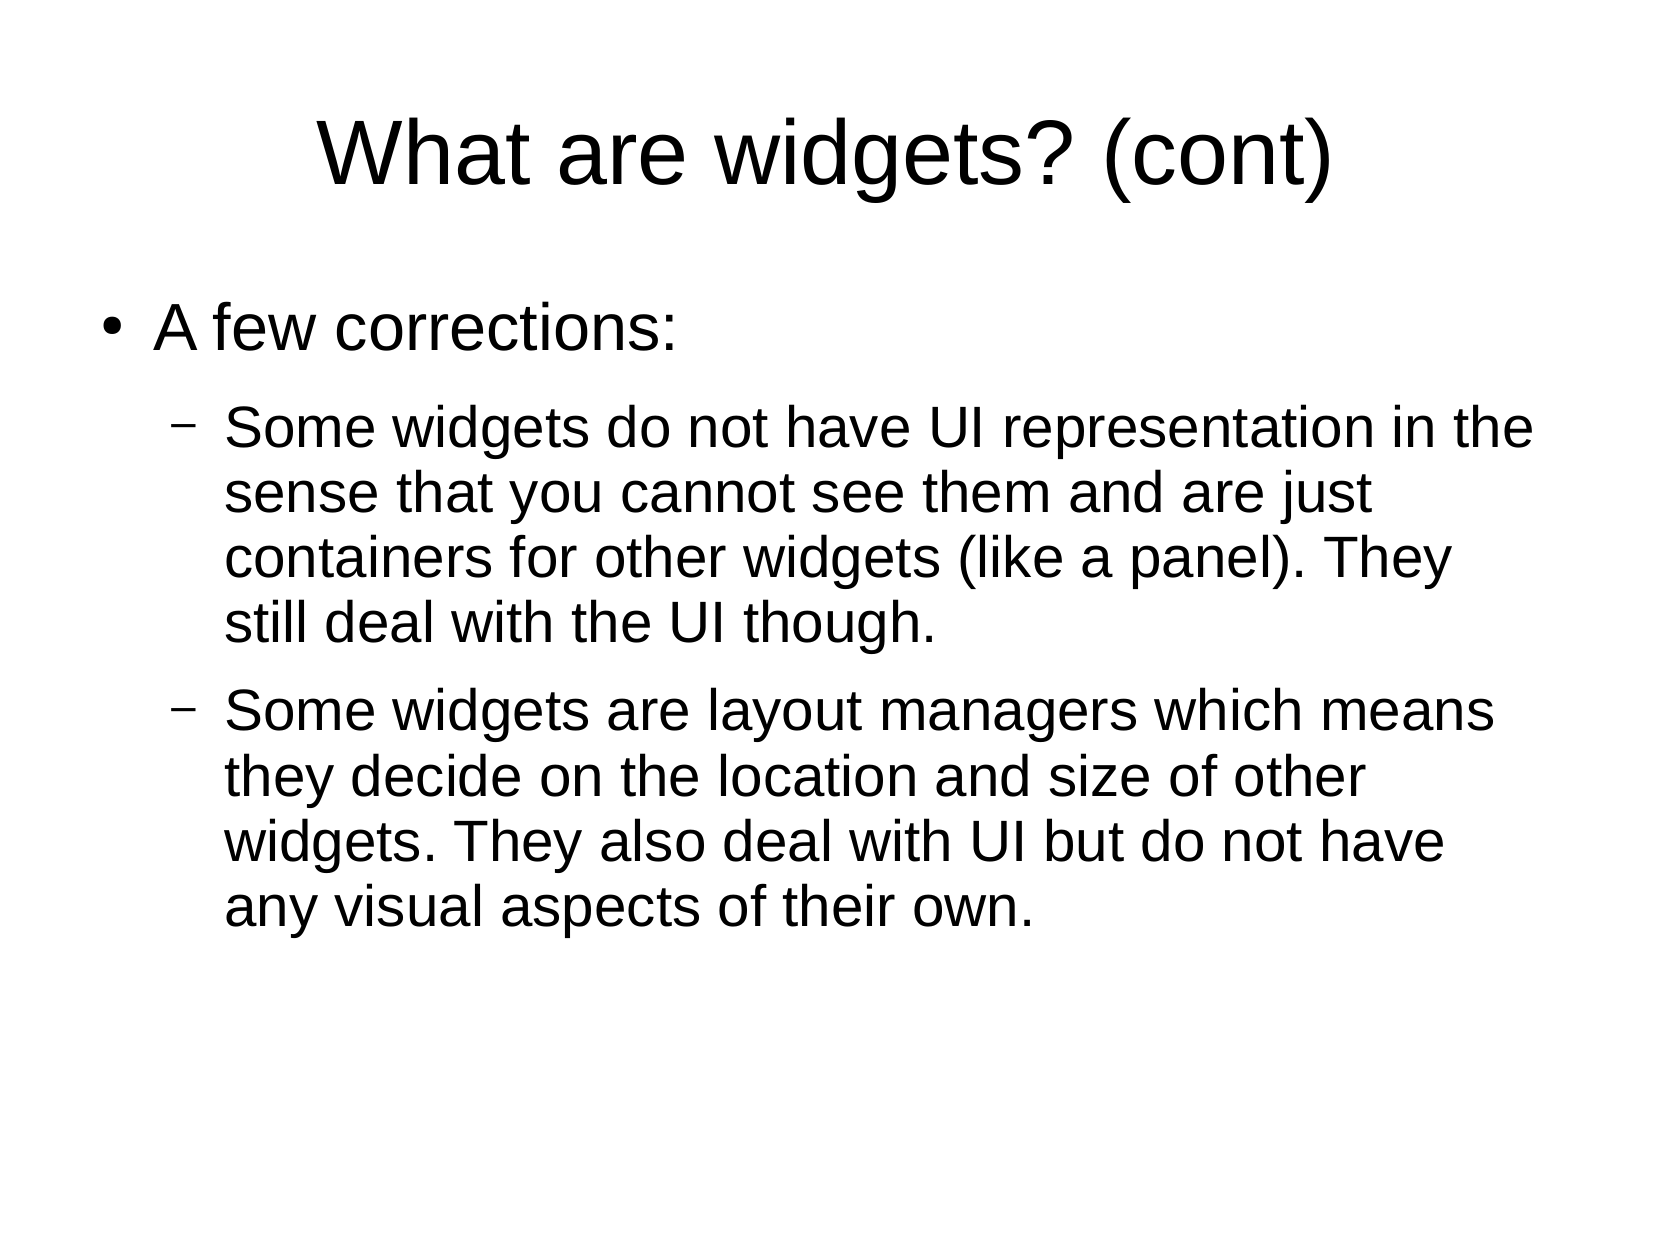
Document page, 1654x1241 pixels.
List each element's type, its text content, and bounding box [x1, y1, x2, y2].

list A few corrections: Some widgets do not have UI representation in the sense that you cannot see them and are just containers for other widgets (like a panel). They still deal with the UI though. Some widgets are layout managers which means they decide on the location and size of other widgets. They also deal with UI but do not have any visual aspects of their own. [82, 290, 1538, 1010]
title What are widgets? (cont) [82, 49, 1571, 257]
